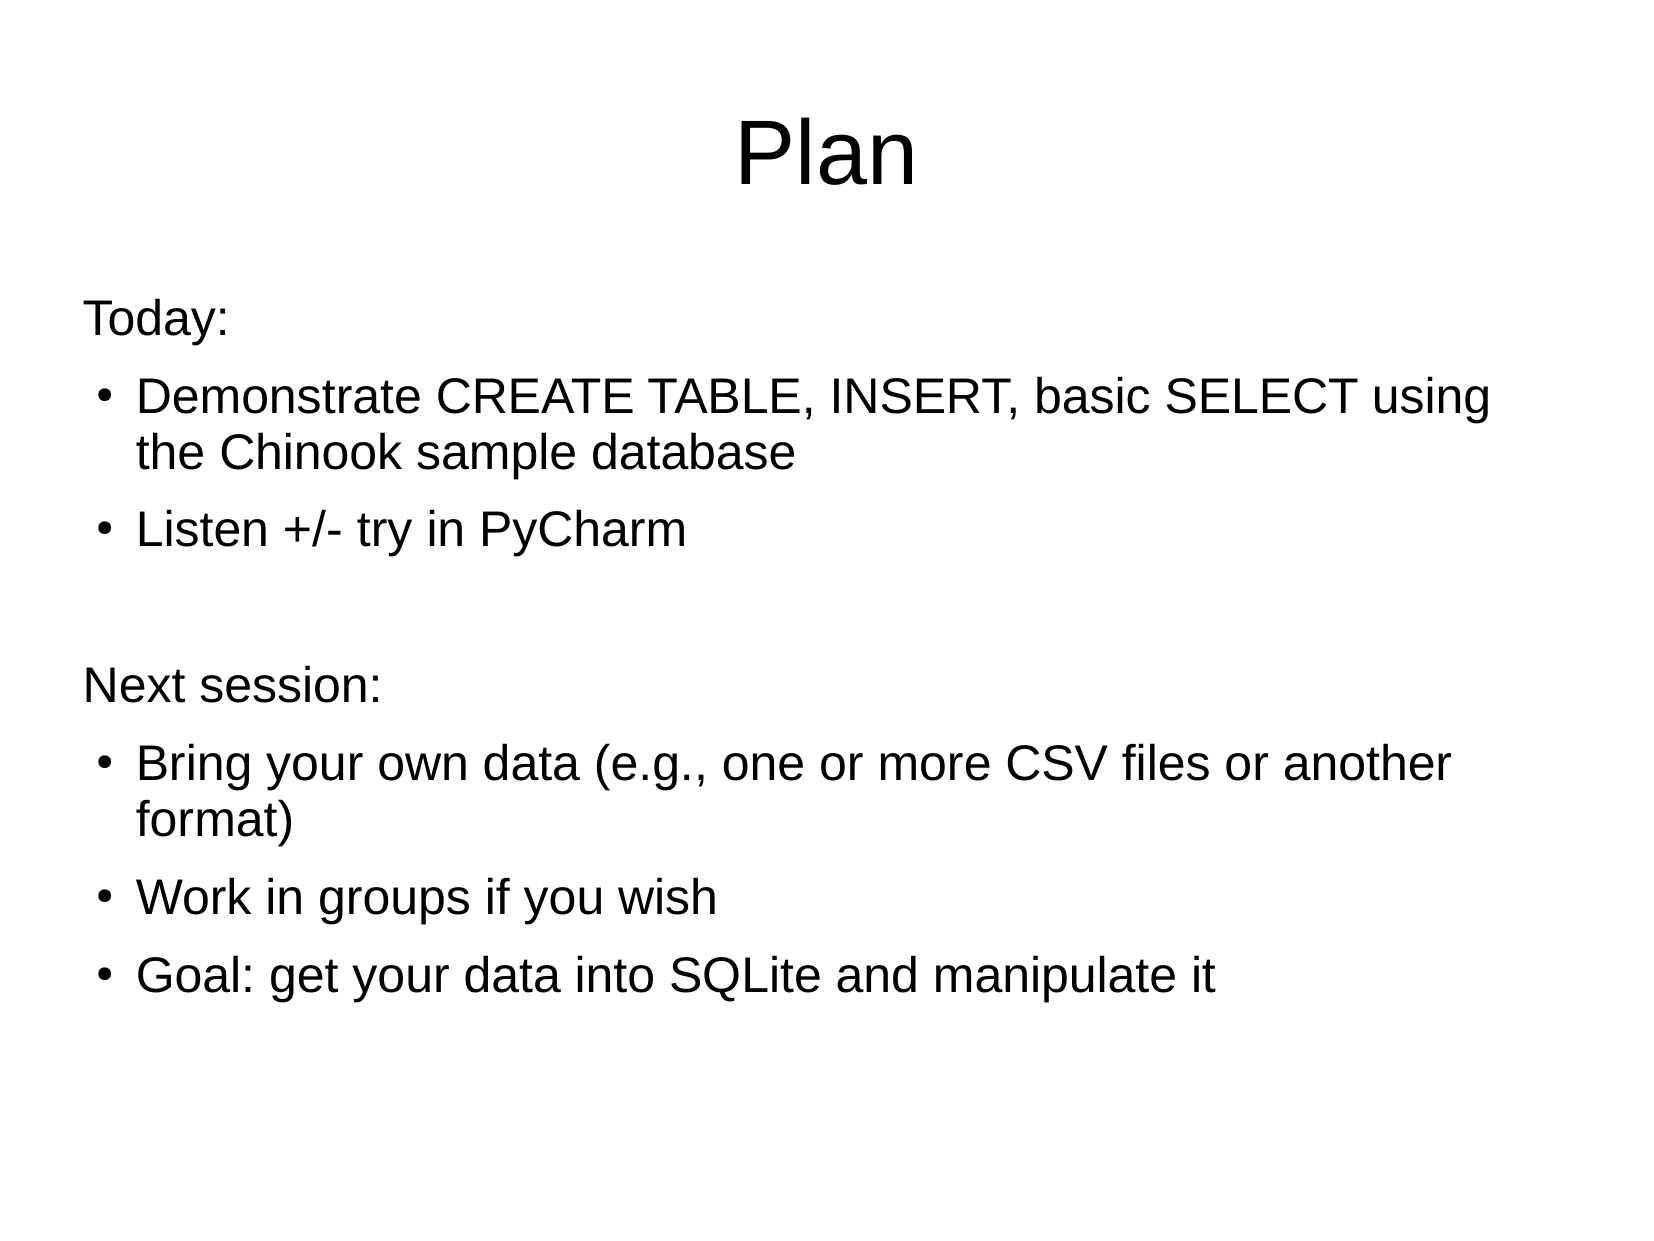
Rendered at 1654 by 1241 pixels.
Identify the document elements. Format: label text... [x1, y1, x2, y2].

title Plan [82, 49, 1571, 257]
list Today: Demonstrate CREATE TABLE, INSERT, basic SELECT using the Chinook sample database Listen +/- try in PyCharm Next session: Bring your own data (e.g., one or more CSV files or another format) Work in groups if you wish Goal: get your data into SQLite and manipulate it [82, 290, 1571, 1010]
